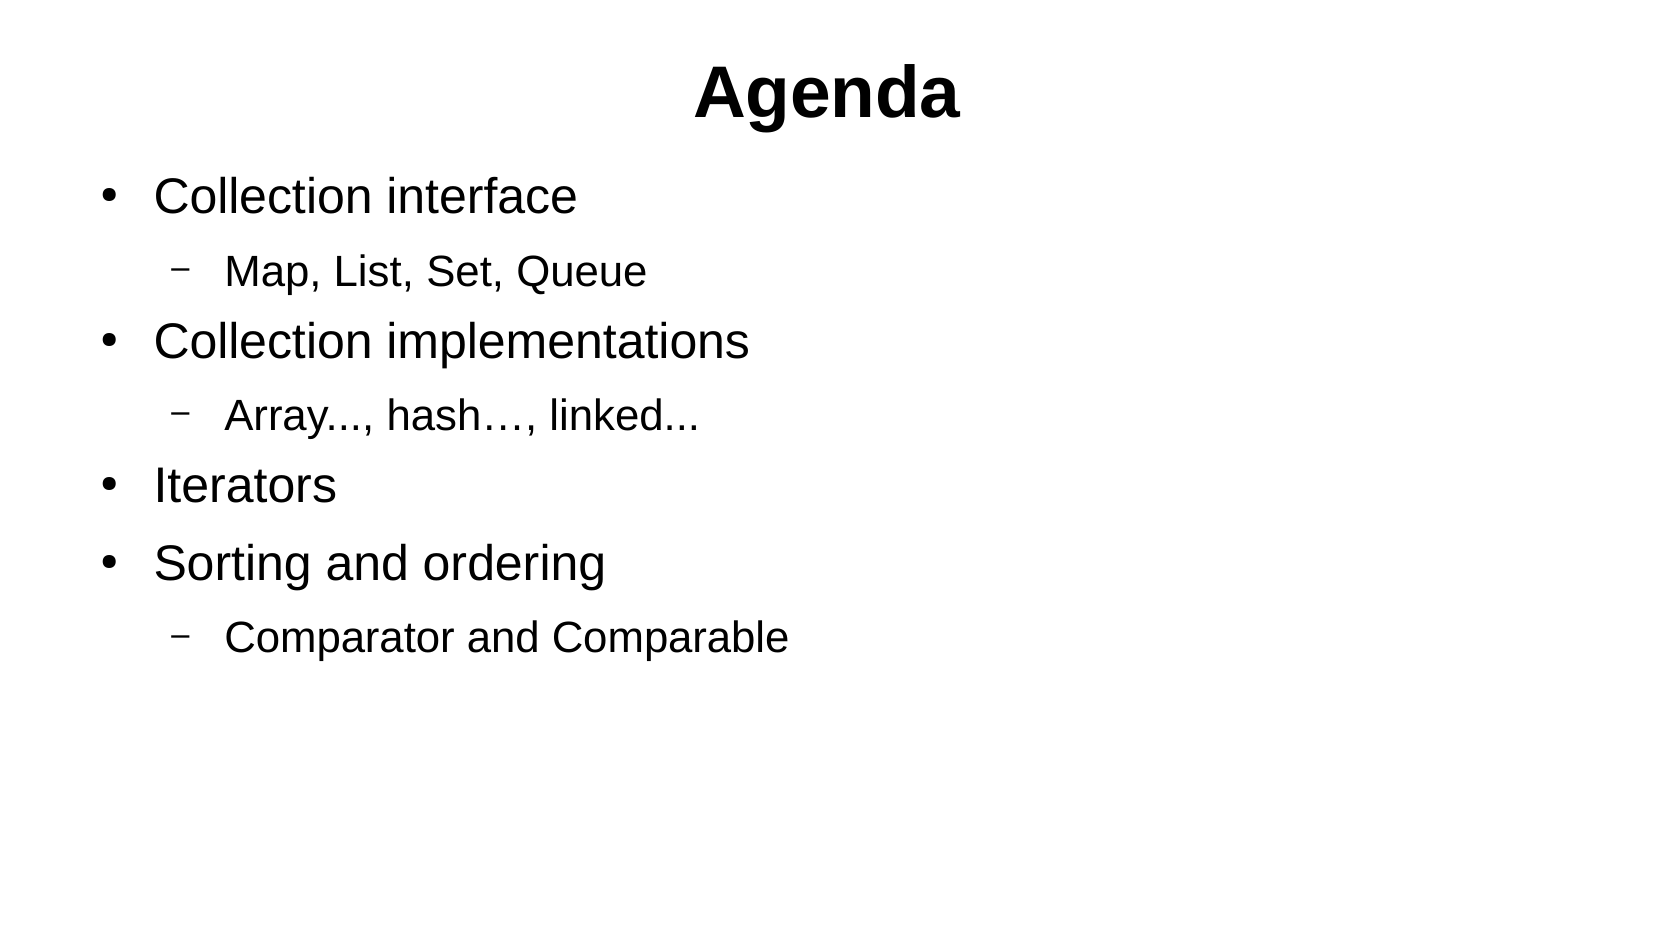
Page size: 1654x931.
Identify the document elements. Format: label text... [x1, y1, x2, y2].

list Collection interface Map, List, Set, Queue Collection implementations Array..., hash…, linked... Iterators Sorting and ordering Comparator and Comparable [82, 168, 1538, 889]
title Agenda [82, 37, 1571, 147]
